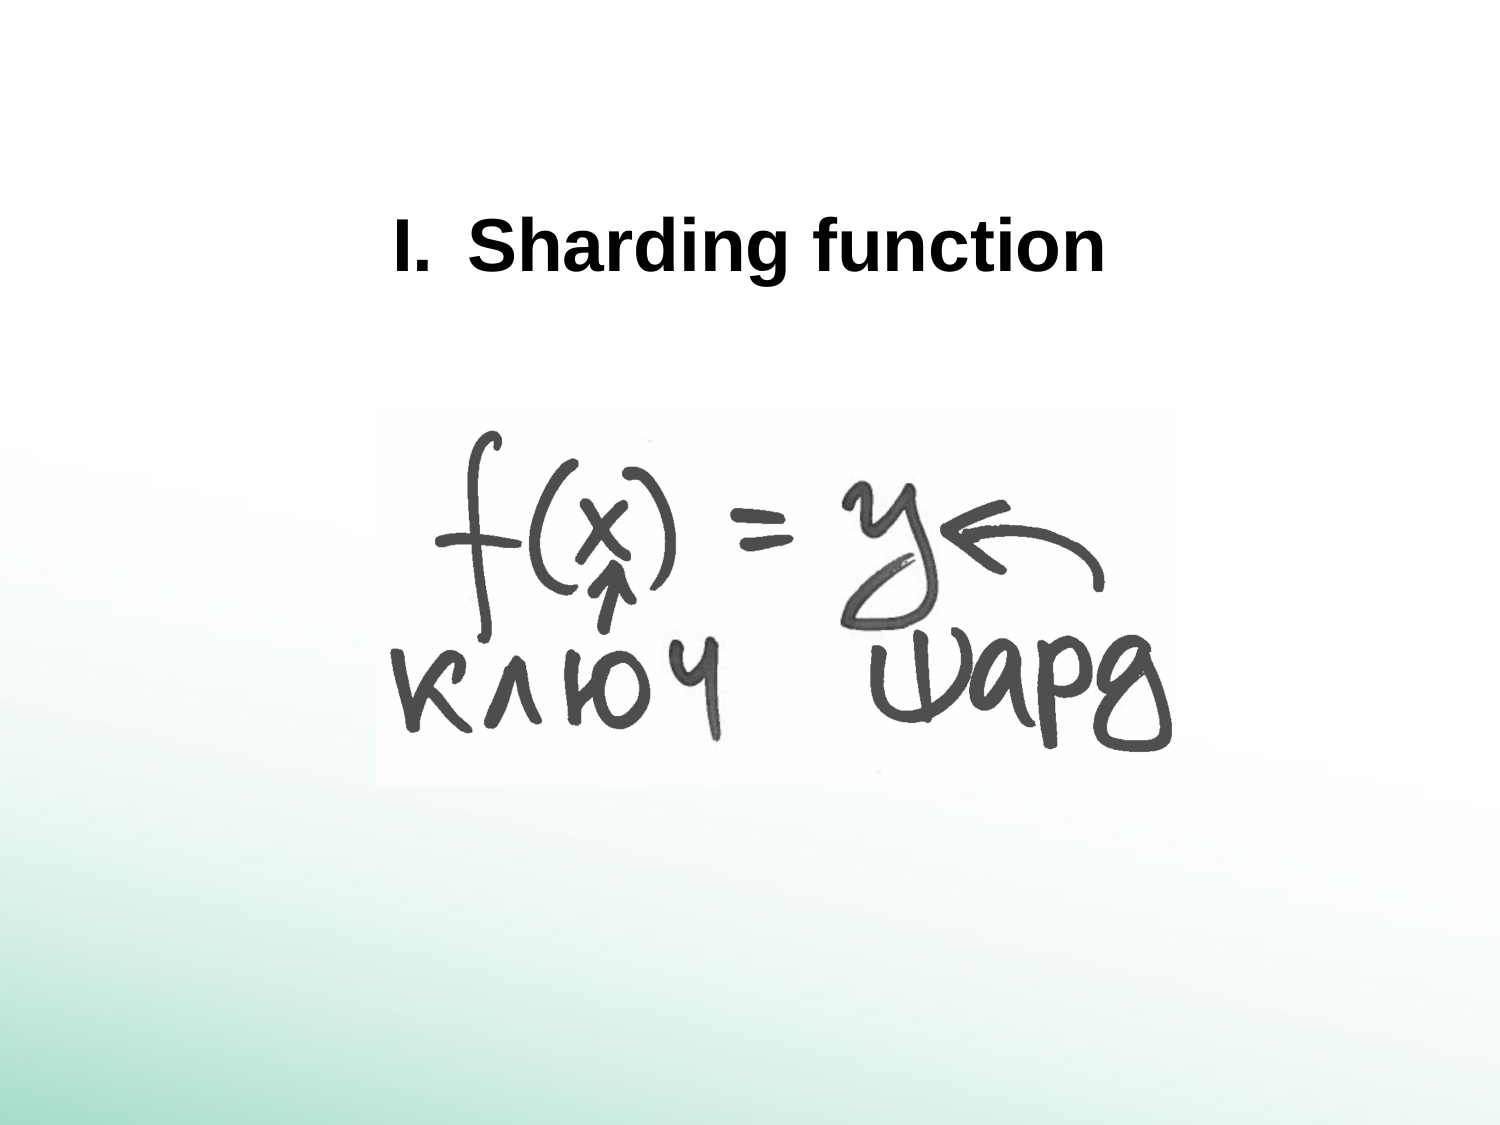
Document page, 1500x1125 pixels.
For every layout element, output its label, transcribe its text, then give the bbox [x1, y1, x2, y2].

list Sharding function [316, 181, 1184, 522]
picture [0, 0, 1500, 1125]
